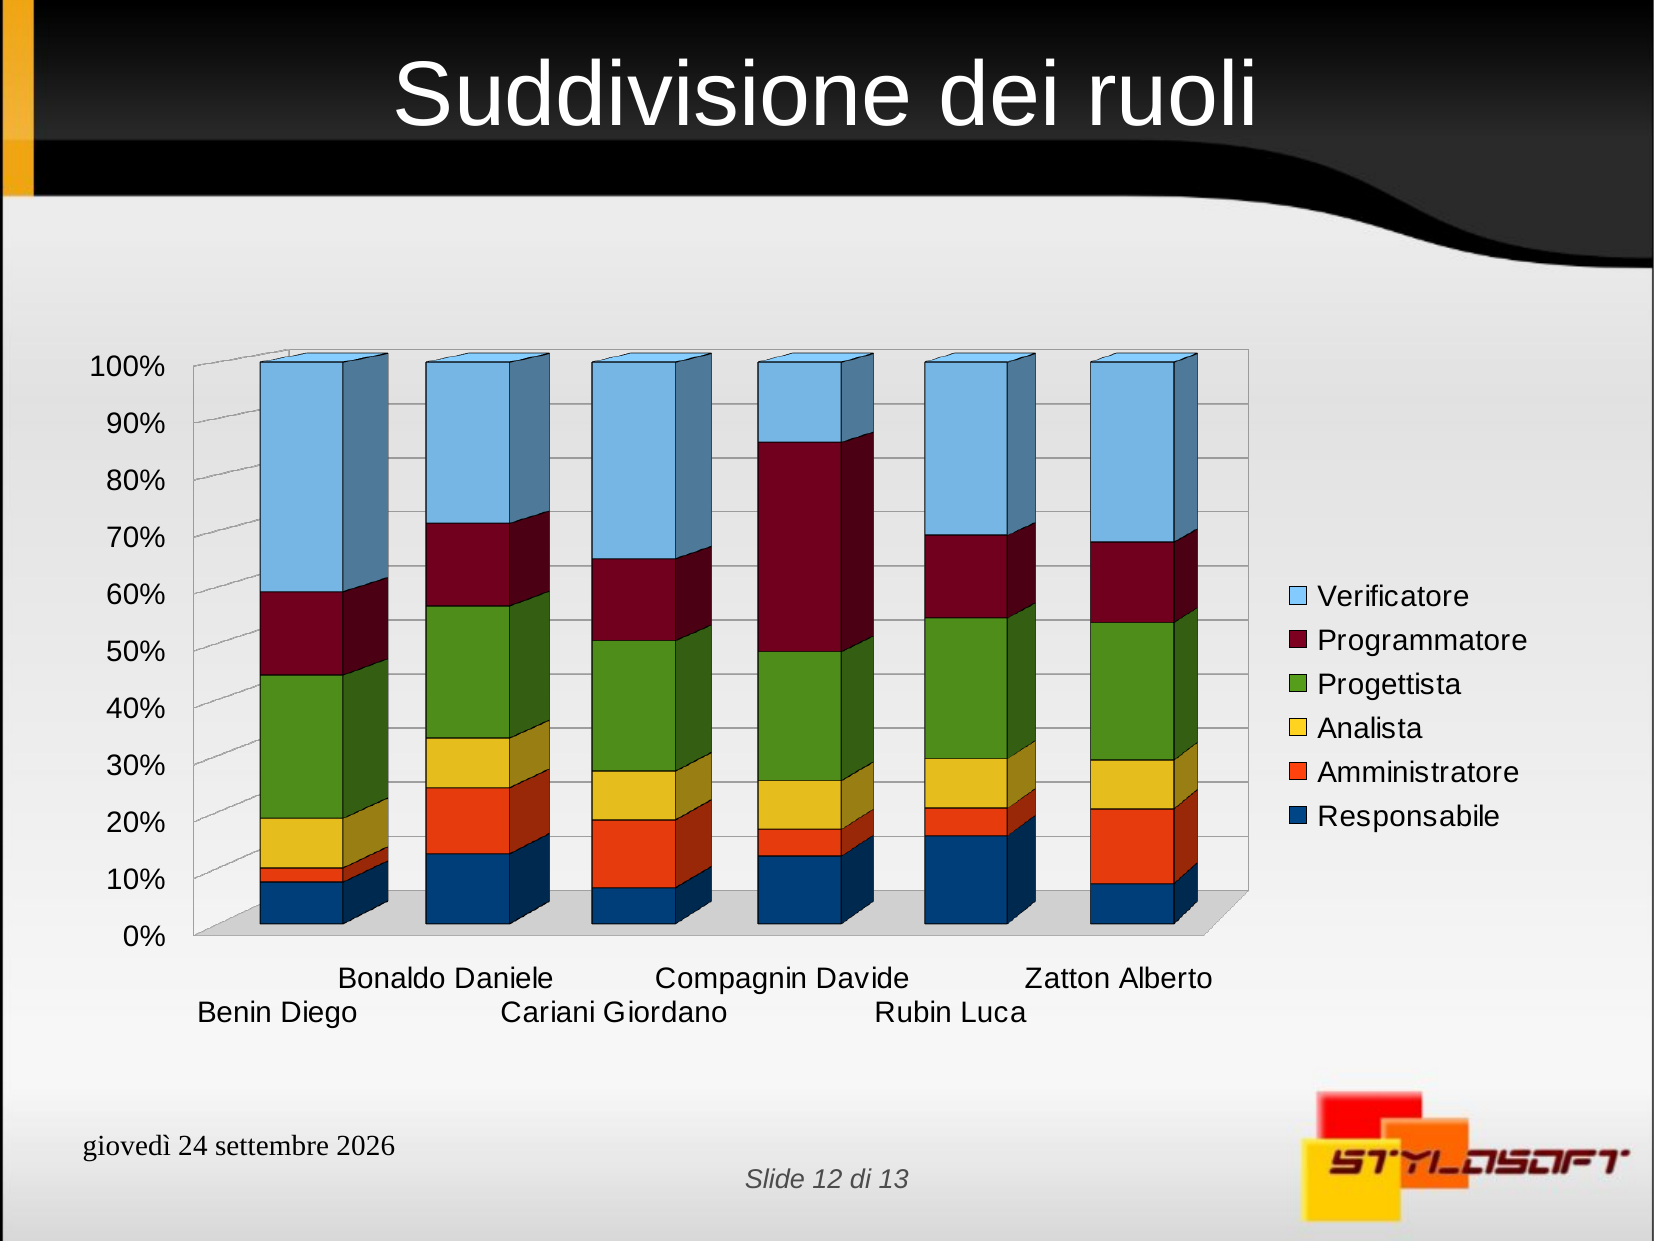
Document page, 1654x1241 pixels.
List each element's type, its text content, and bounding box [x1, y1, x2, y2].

title Suddivisione dei ruoli [82, 0, 1571, 191]
text_box Slide <number> di 13 [0, 1156, 1654, 1241]
picture [0, 0, 1654, 1156]
chart [59, 328, 1580, 1063]
